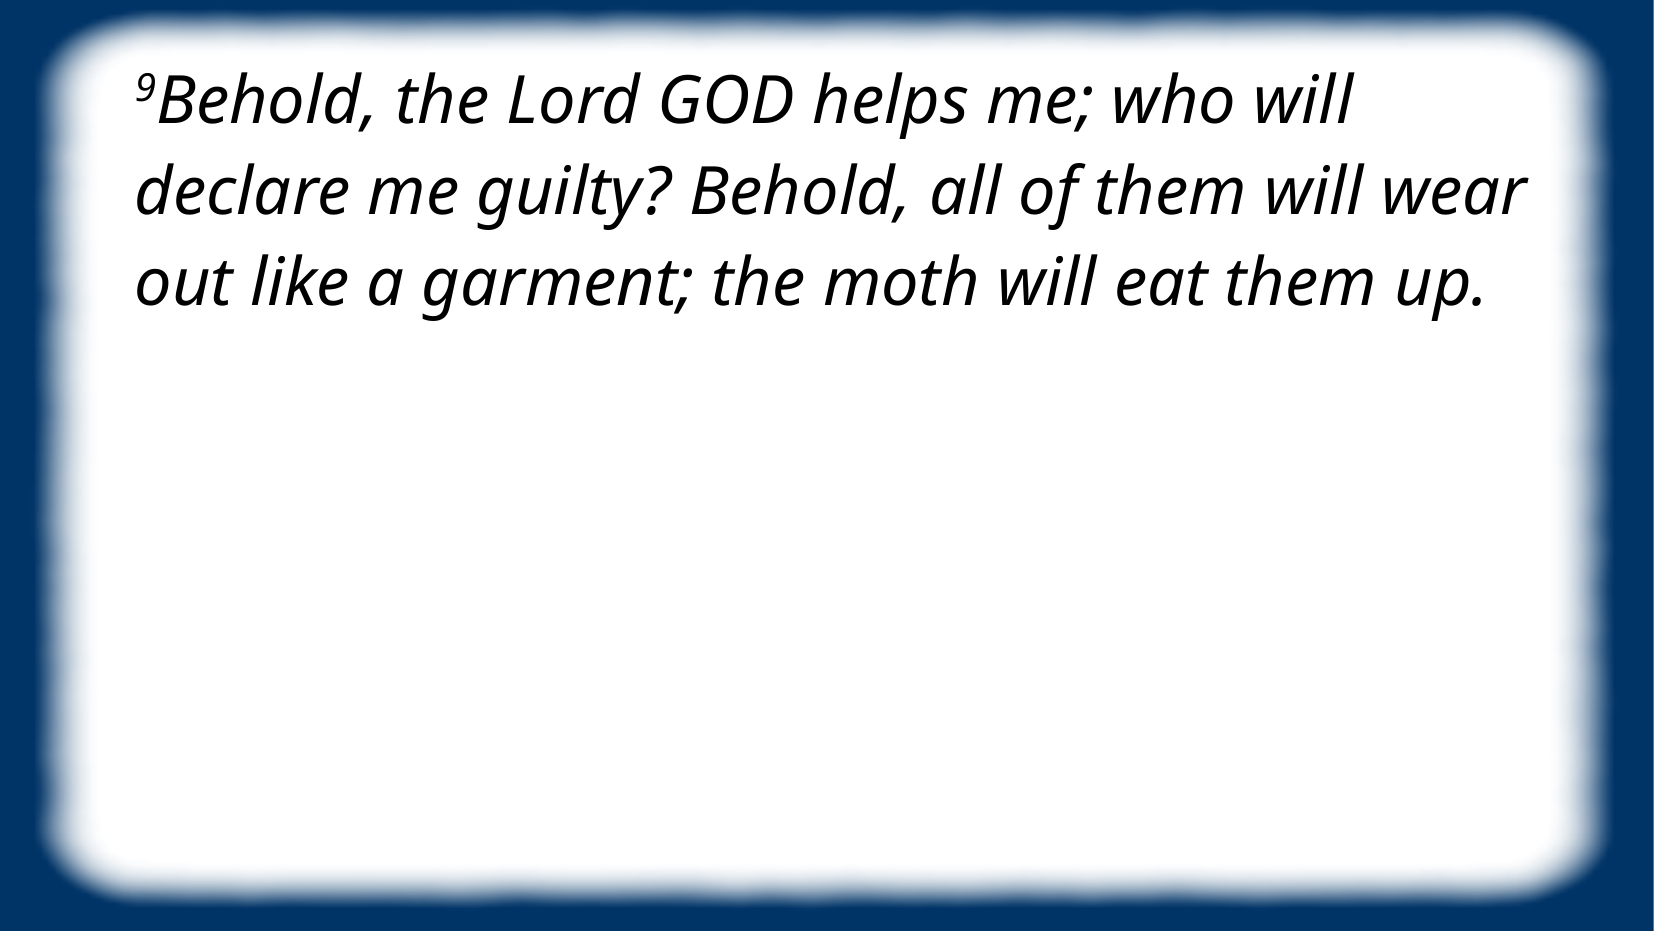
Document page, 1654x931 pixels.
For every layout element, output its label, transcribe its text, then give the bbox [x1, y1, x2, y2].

picture [0, 0, 1654, 931]
text_box 9Behold, the Lord GOD helps me; who will declare me guilty? Behold, all of them will wear out like a garment; the moth will eat them up. [120, 45, 1576, 327]
